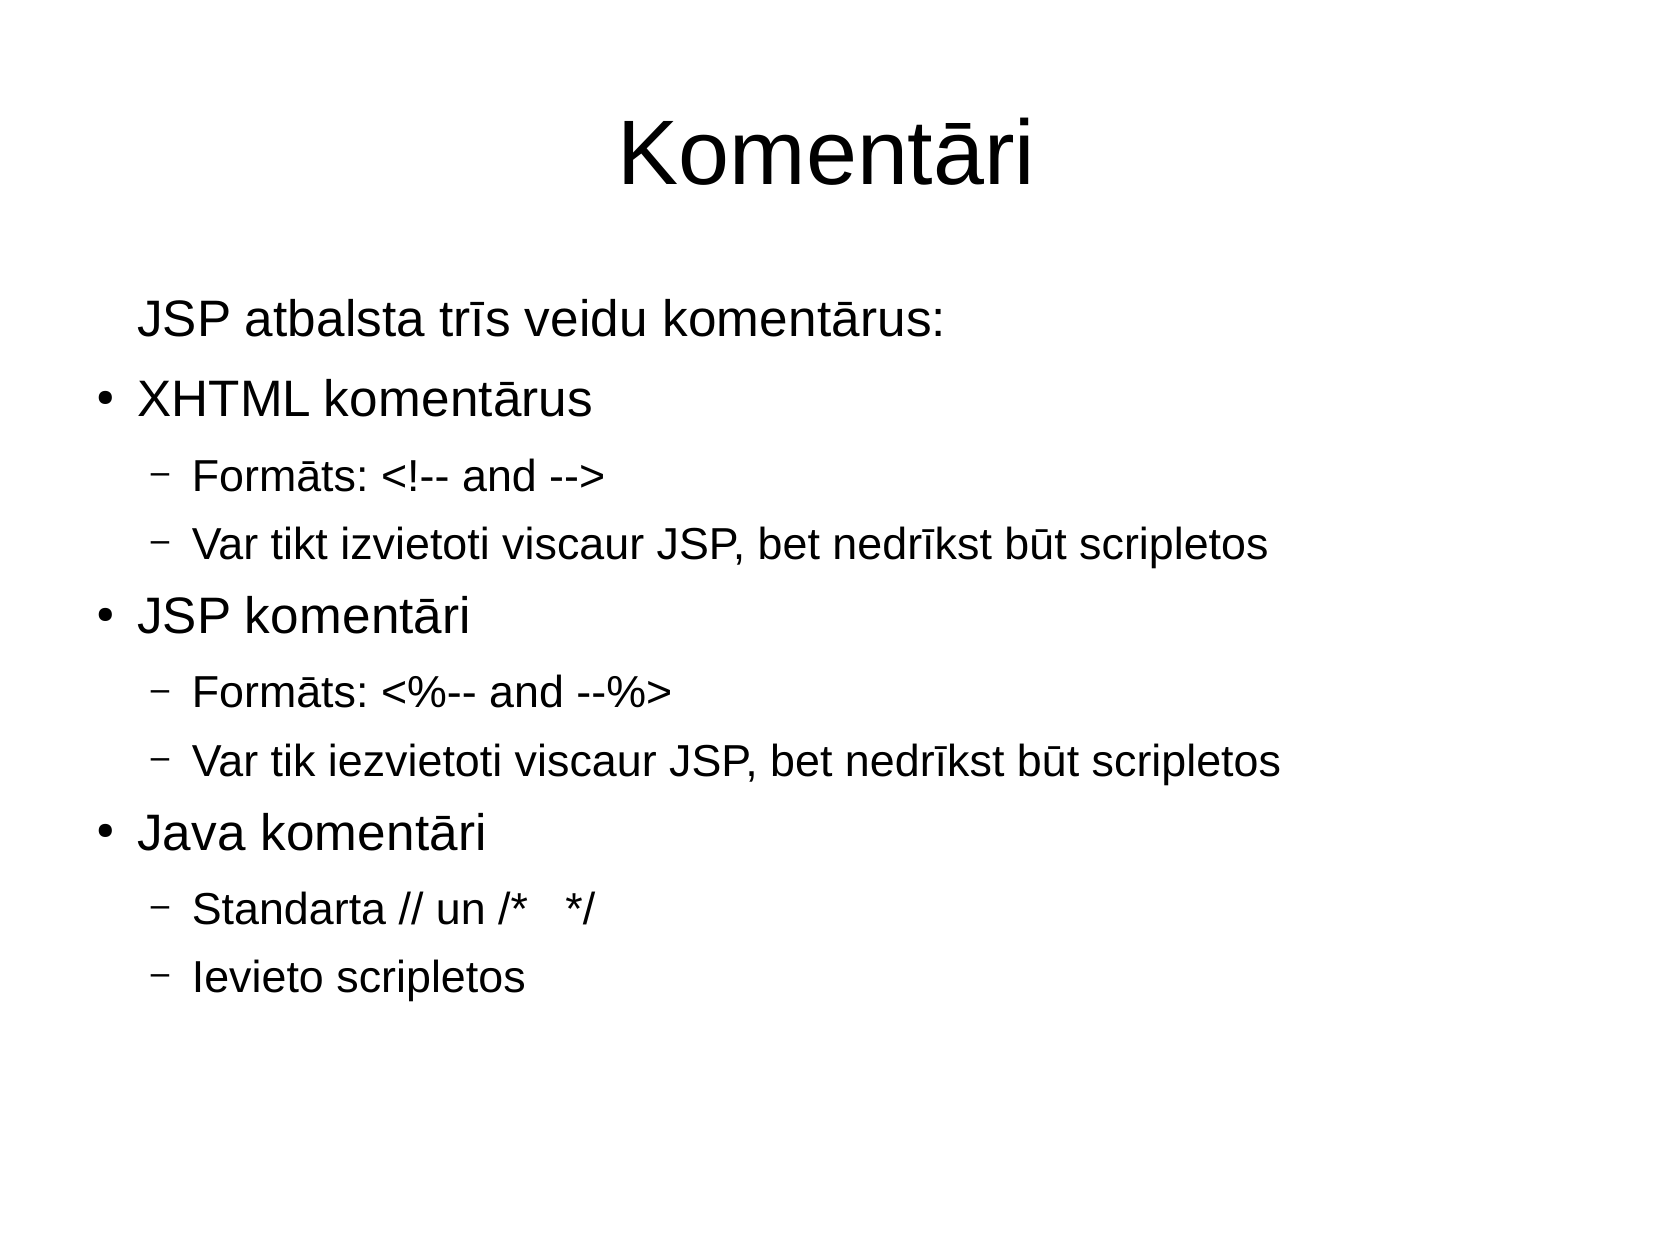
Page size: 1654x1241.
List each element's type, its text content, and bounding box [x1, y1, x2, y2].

list JSP atbalsta trīs veidu komentārus: XHTML komentārus Formāts: <!-- and --> Var tikt izvietoti viscaur JSP, bet nedrīkst būt scripletos JSP komentāri Formāts: <%-- and --%> Var tik iezvietoti viscaur JSP, bet nedrīkst būt scripletos Java komentāri Standarta // un /* */ Ievieto scripletos [82, 290, 1538, 1010]
title Komentāri [82, 49, 1571, 257]
